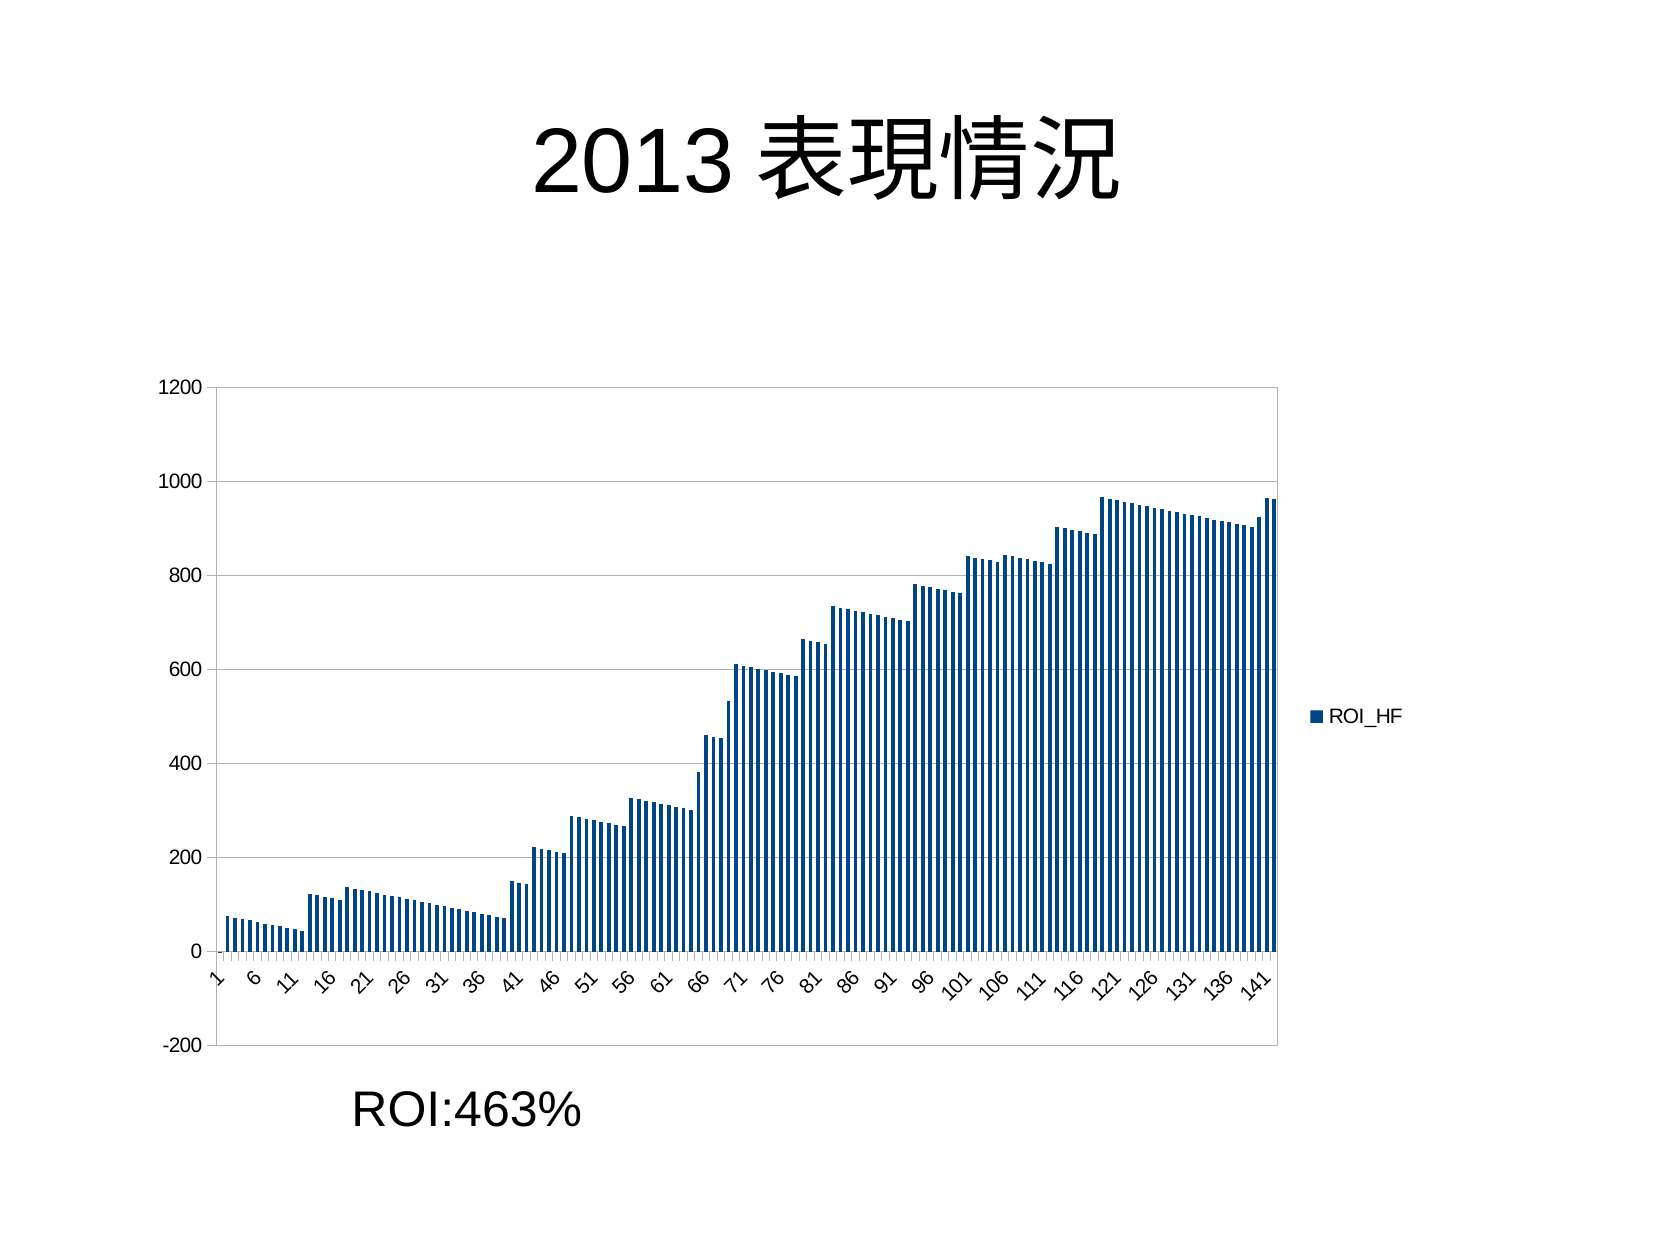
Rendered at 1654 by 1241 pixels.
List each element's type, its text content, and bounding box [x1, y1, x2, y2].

chart [132, 361, 1422, 1072]
text_box ROI:463% [336, 1073, 660, 1201]
title 2013表現情況 [82, 49, 1571, 257]
